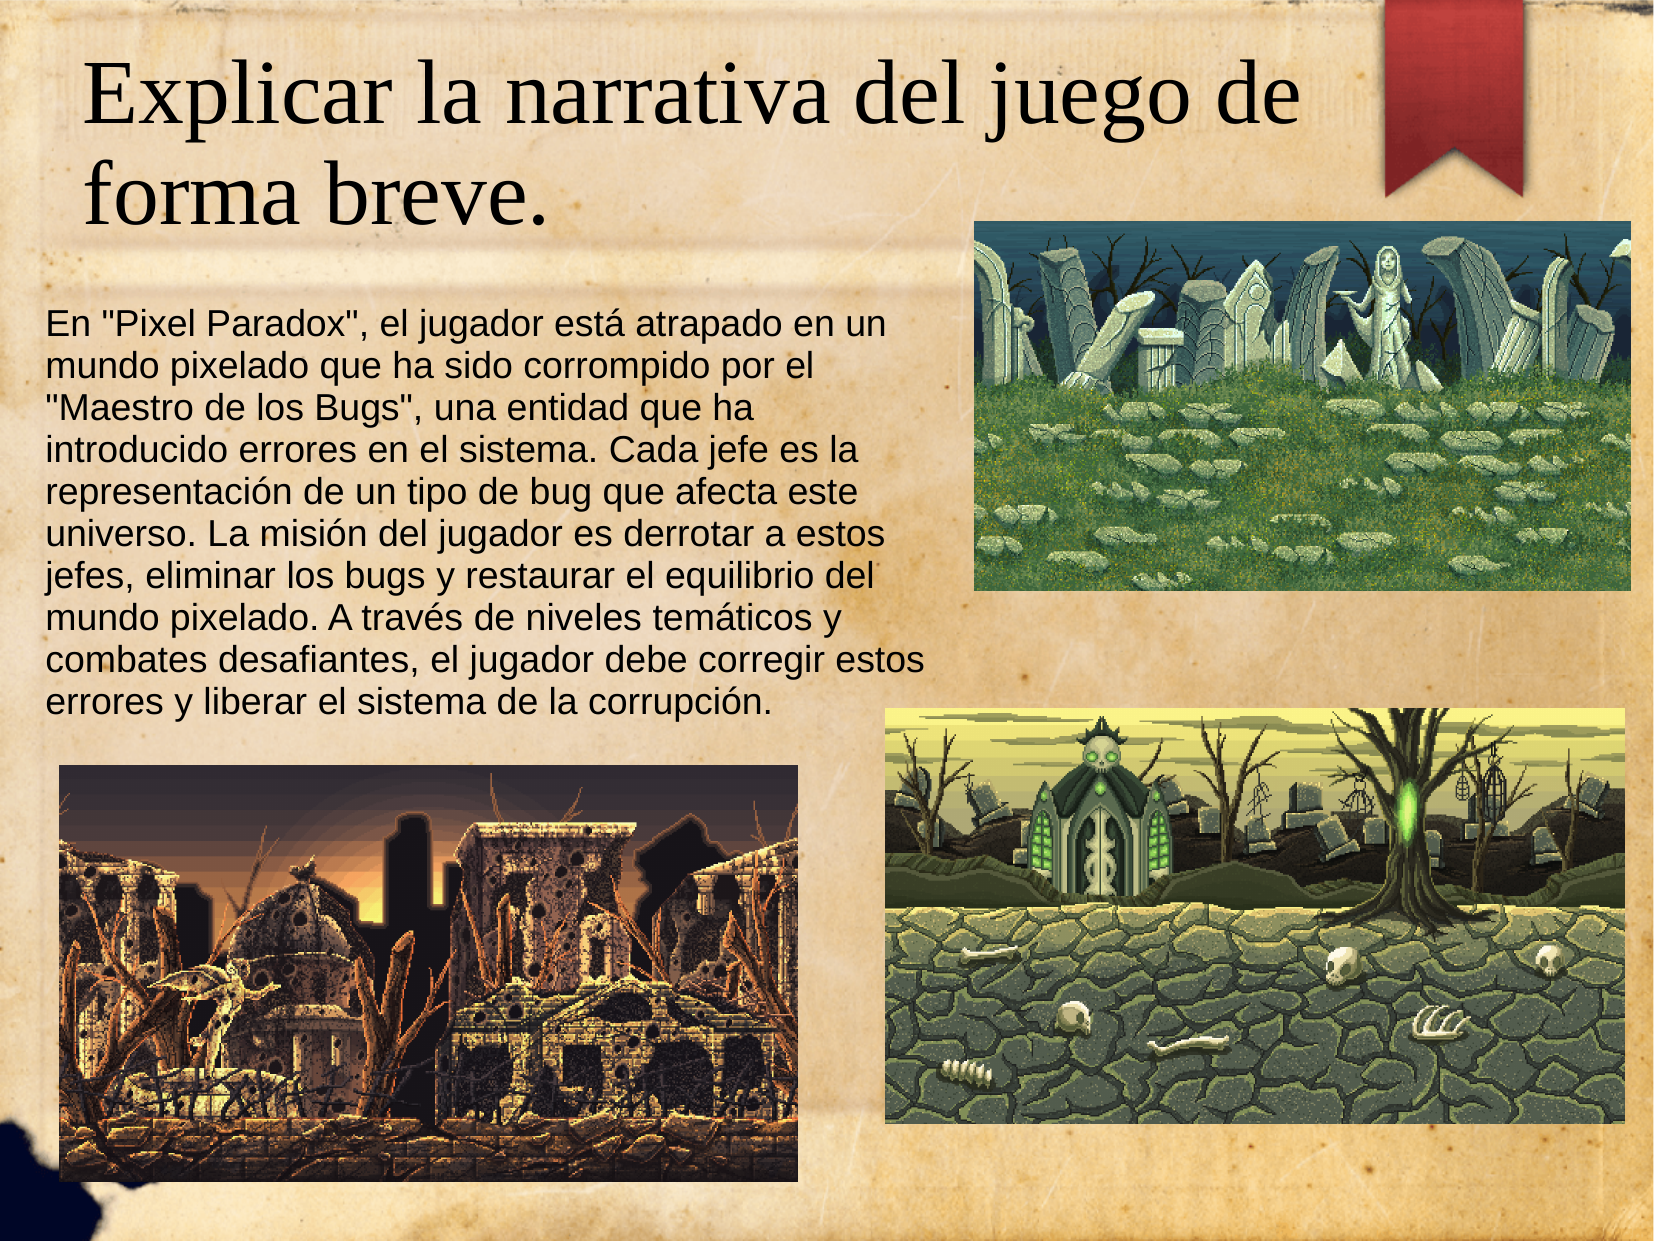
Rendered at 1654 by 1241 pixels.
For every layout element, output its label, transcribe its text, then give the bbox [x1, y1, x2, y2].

text_box En "Pixel Paradox", el jugador está atrapado en un mundo pixelado que ha sido corrompido por el "Maestro de los Bugs", una entidad que ha introducido errores en el sistema. Cada jefe es la representación de un tipo de bug que afecta este universo. La misión del jugador es derrotar a estos jefes, eliminar los bugs y restaurar el equilibrio del mundo pixelado. A través de niveles temáticos y combates desafiantes, el jugador debe corregir estos errores y liberar el sistema de la corrupción. [30, 295, 945, 730]
title Explicar la narrativa del juego de forma breve. [82, 41, 1347, 245]
picture [0, 0, 1654, 1241]
